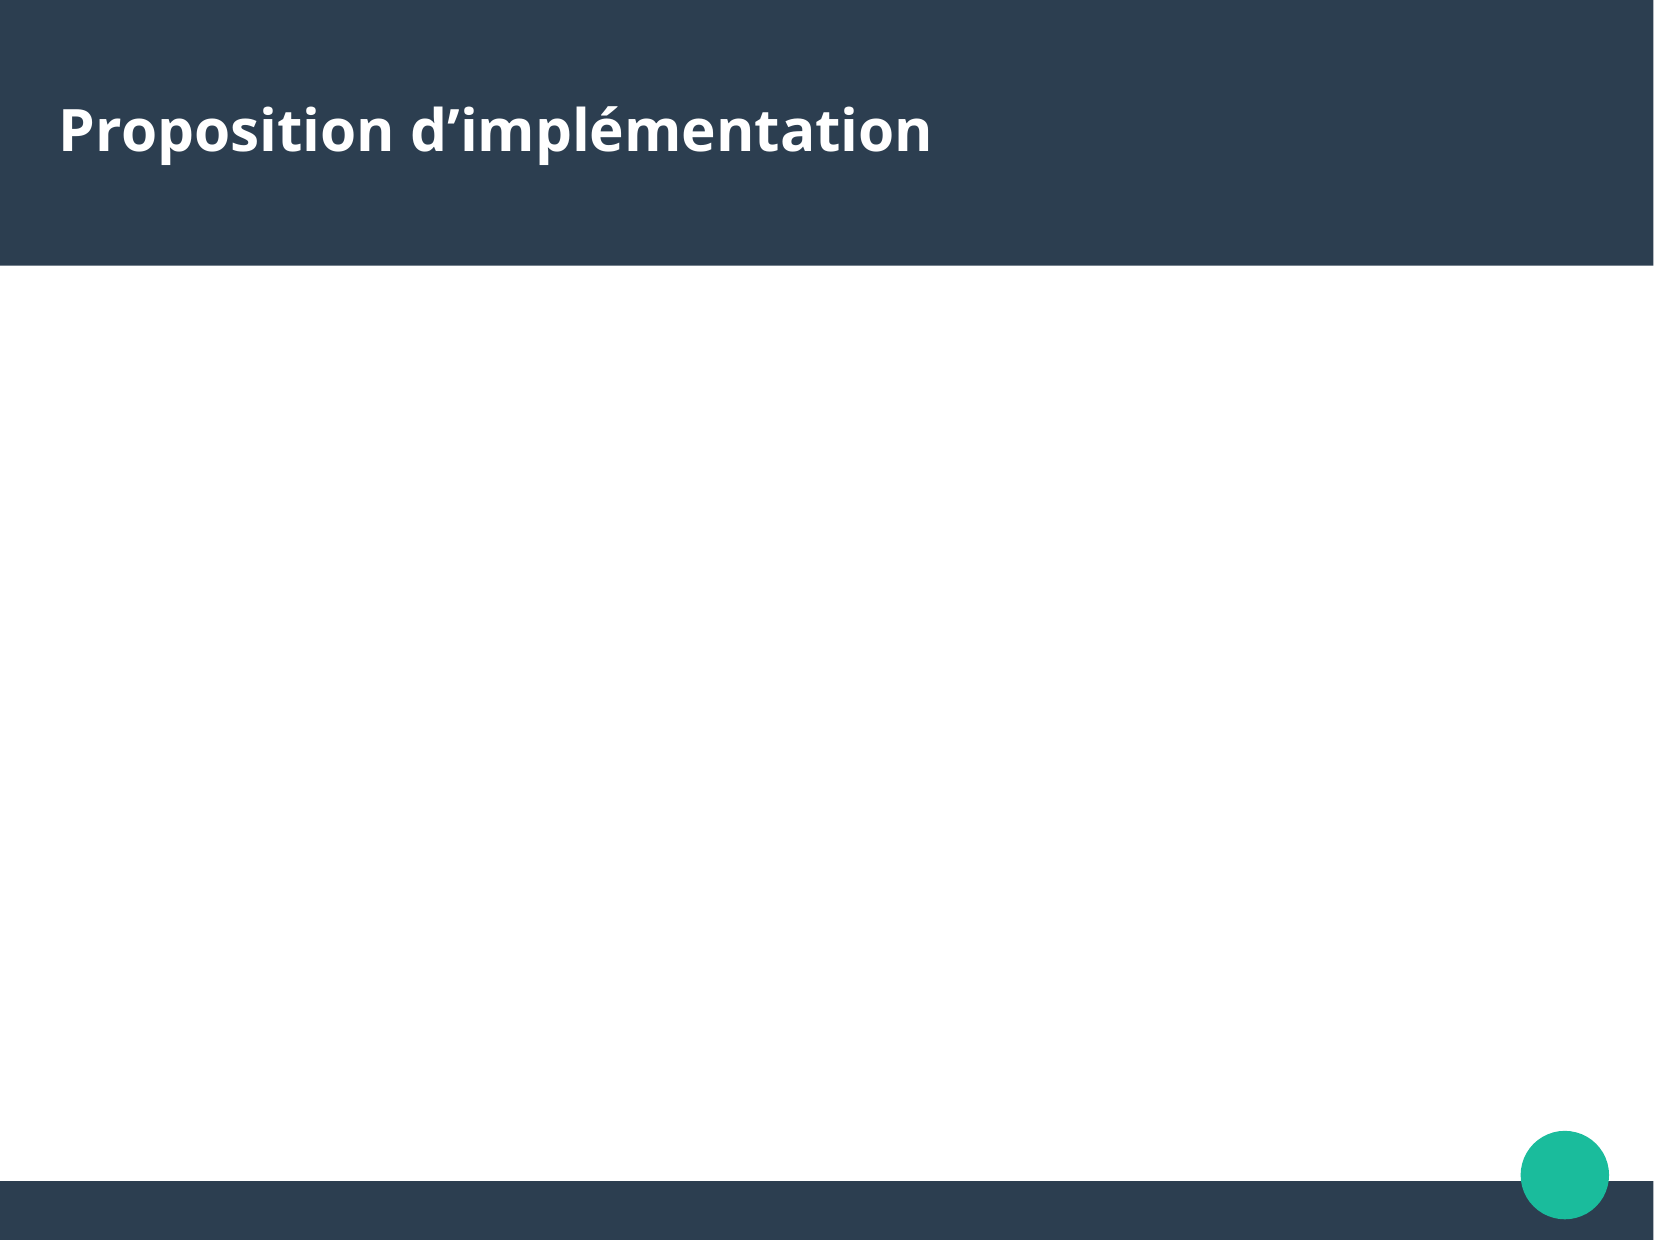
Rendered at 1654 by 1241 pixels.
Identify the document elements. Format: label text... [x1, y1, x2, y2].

text_box Proposition d’implémentation [58, 49, 1595, 207]
